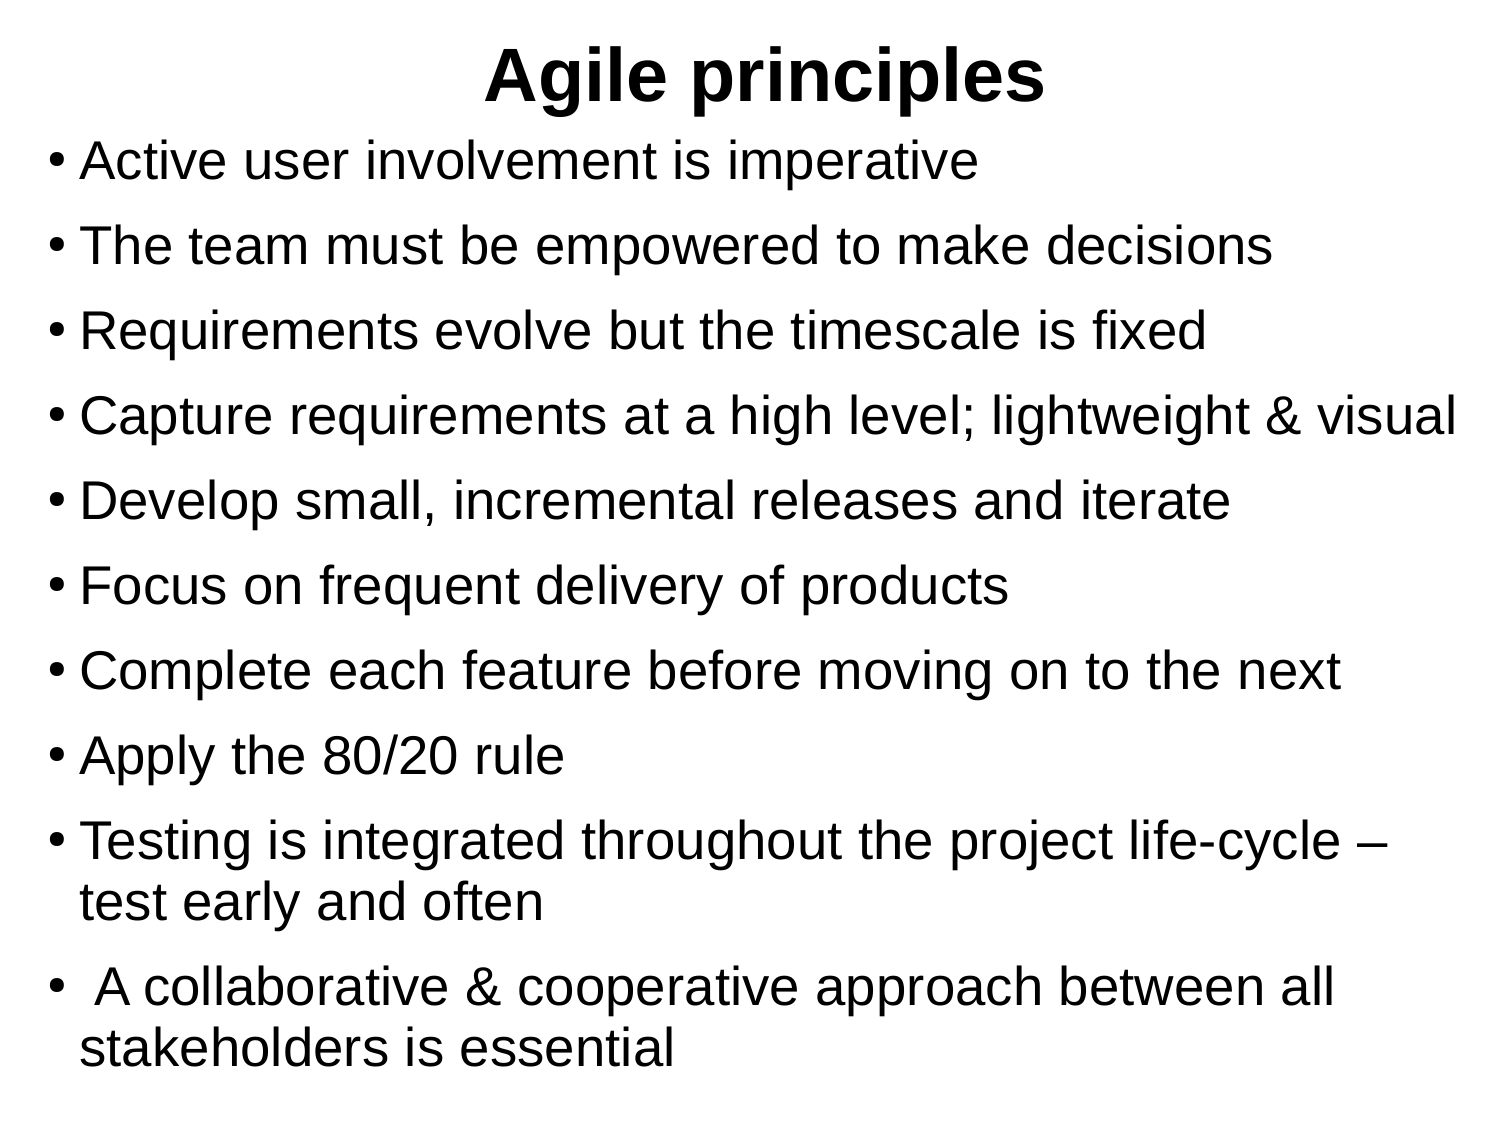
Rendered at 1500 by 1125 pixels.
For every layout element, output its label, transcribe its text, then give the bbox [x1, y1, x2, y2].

list Active user involvement is imperative The team must be empowered to make decisions Requirements evolve but the timescale is fixed Capture requirements at a high level; lightweight & visual Develop small, incremental releases and iterate Focus on frequent delivery of products Complete each feature before moving on to the next Apply the 80/20 rule Testing is integrated throughout the project life-cycle – test early and often A collaborative & cooperative approach between all stakeholders is essential [47, 129, 1465, 1099]
title Agile principles [91, 33, 1441, 119]
